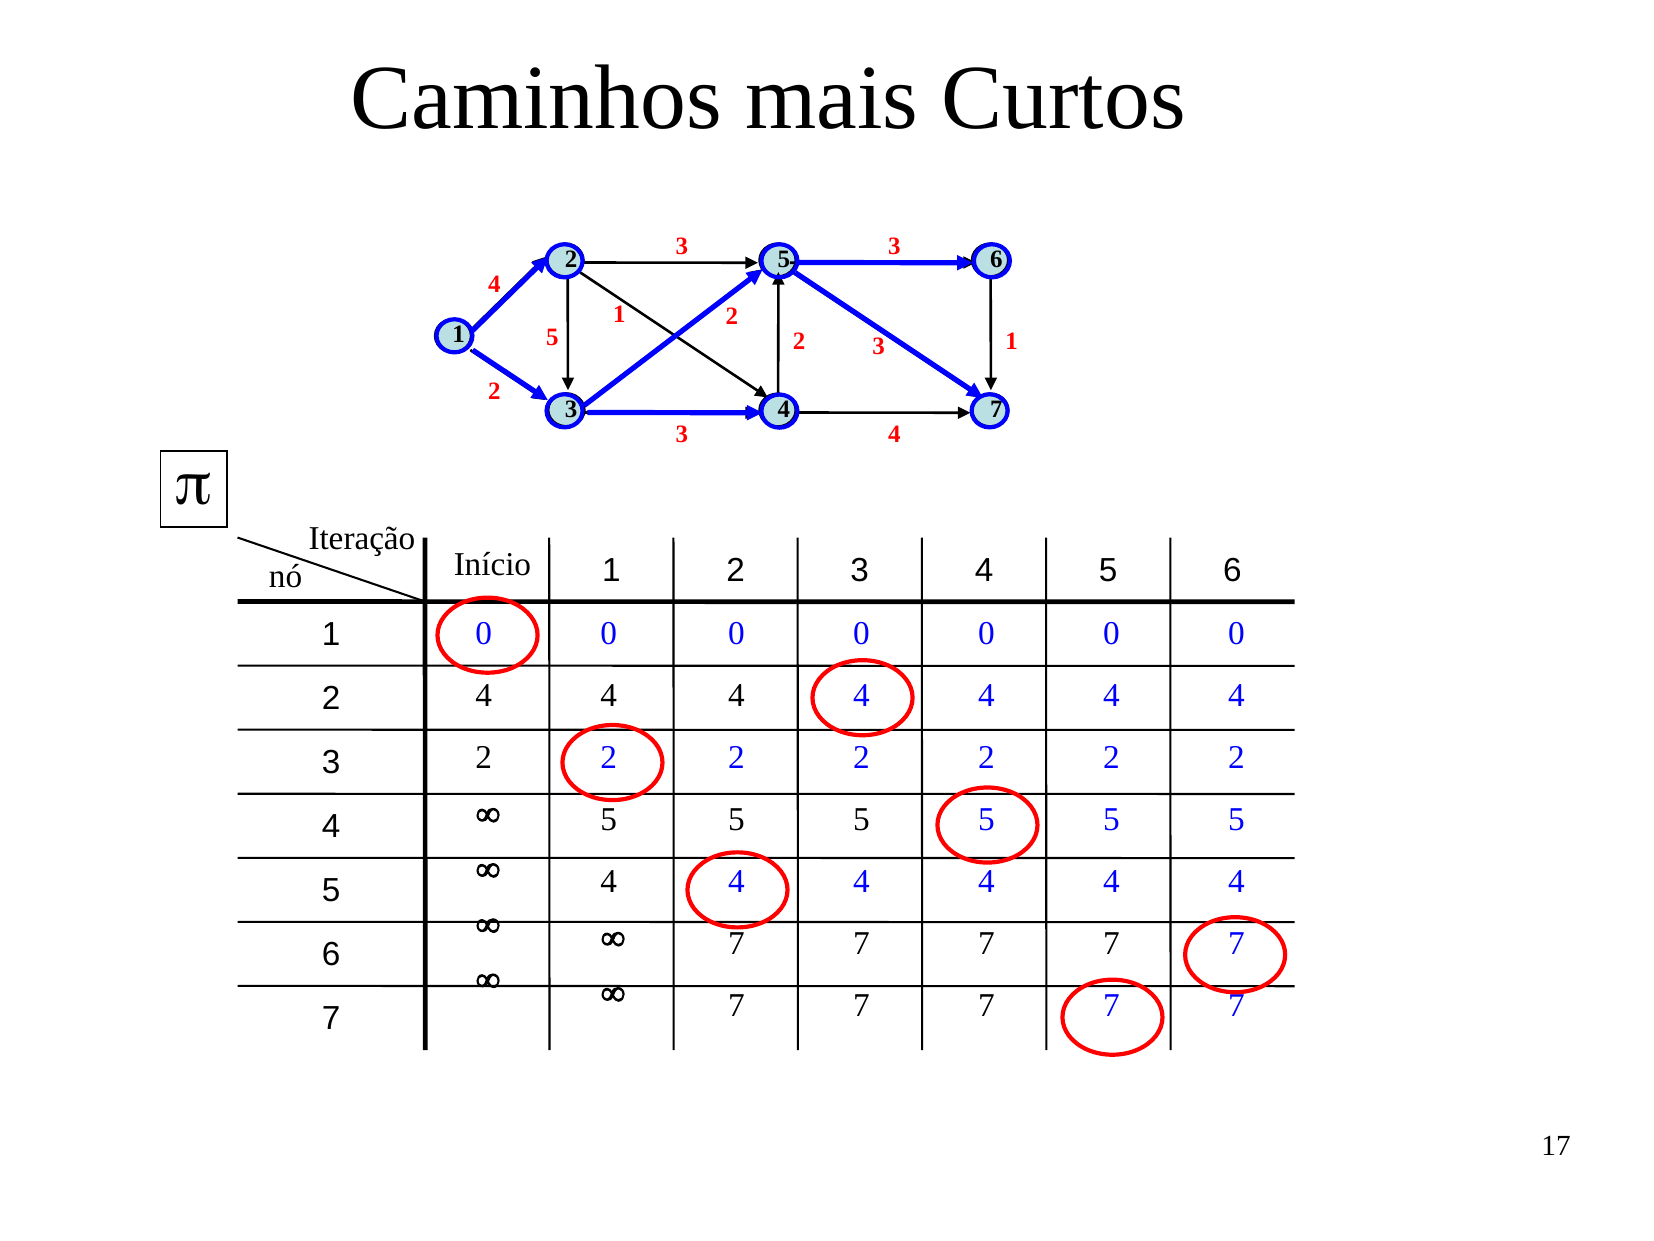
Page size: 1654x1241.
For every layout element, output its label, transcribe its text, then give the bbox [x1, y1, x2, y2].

text_box 0 4 2 5 4 7 7 [1088, 982, 1137, 1032]
text_box 3 [660, 416, 705, 456]
text_box 2 [675, 537, 796, 599]
text_box 0 4 2     [460, 670, 515, 1005]
text_box 0 4 2 5 4   [585, 607, 640, 728]
text_box 0 4 2 5 4 7 7 [713, 607, 762, 854]
text_box 1 [471, 326, 482, 352]
text_box 0 4 2 5 4 7 7 [1213, 990, 1262, 1032]
text_box 0 4 2 5 4 7 7 [1213, 920, 1262, 990]
text_box 0 4 2 5 4   [585, 728, 640, 797]
text_box 6 [237, 923, 422, 984]
text_box 4 [780, 387, 807, 411]
text_box 1 [598, 292, 643, 336]
text_box 5 [237, 859, 422, 920]
text_box 5 [531, 315, 566, 359]
text_box 6 [975, 273, 989, 281]
text_box 1 [993, 319, 1035, 363]
text_box 4 [763, 387, 776, 395]
text_box 2 [550, 237, 594, 261]
text_box 5 [570, 315, 575, 359]
text_box 2 [550, 247, 580, 275]
text_box 2 [570, 274, 589, 281]
text_box 2 [780, 319, 822, 363]
text_box 1 [437, 312, 482, 326]
text_box 7 [975, 397, 1005, 425]
text_box 3 [660, 224, 705, 261]
text_box 6 [1172, 537, 1295, 599]
text_box 0 4 2 5 4 7 7 [838, 607, 887, 662]
text_box 5 [764, 247, 795, 275]
text_box 6 [977, 247, 1007, 275]
text_box 3 [585, 402, 594, 411]
text_box 5 [798, 266, 807, 276]
text_box 4 [764, 397, 795, 425]
text_box 0 4 2 5 4 7 7 [1213, 607, 1262, 920]
text_box 3 [550, 387, 594, 402]
text_box 0 4 2 5 4 7 7 [838, 734, 887, 1032]
text_box 3 [873, 224, 918, 260]
text_box 2 [473, 369, 518, 413]
text_box 1 [439, 322, 470, 350]
text_box 2 [508, 369, 518, 376]
text_box 0 4 2 5 4   [585, 797, 640, 1018]
text_box 2 [710, 294, 755, 339]
text_box 2 [582, 264, 594, 279]
text_box 0 4 2 5 4 7 7 [963, 861, 1012, 1032]
text_box 2 [550, 275, 566, 281]
text_box 5 [762, 237, 807, 259]
text_box 3 [799, 537, 920, 599]
text_box 7 [237, 987, 422, 1050]
text_box 3 [550, 414, 594, 431]
text_box 4 [762, 414, 807, 431]
text_box 3 [237, 731, 422, 792]
text_box 3 [857, 324, 902, 368]
text_box Iteração [293, 512, 444, 565]
text_box  [160, 451, 228, 528]
text_box 4 [873, 412, 918, 456]
text_box 4 [473, 262, 518, 306]
text_box 0 4 2 5 4 7 7 [713, 855, 762, 925]
text_box 5 [762, 272, 774, 281]
text_box 2 [237, 667, 422, 728]
text_box 0 4 2 5 4 7 7 [963, 790, 1012, 860]
text_box 0 4 2 5 4 7 7 [838, 663, 887, 733]
text_box 5 [1048, 537, 1169, 599]
text_box 3 [550, 397, 580, 425]
text_box Início [439, 537, 549, 591]
text_box 3 [660, 264, 705, 269]
text_box 1 [551, 537, 672, 599]
text_box 7 [975, 387, 1019, 431]
text_box 1 [237, 604, 422, 664]
text_box 4 [923, 537, 1045, 599]
text_box 1 [437, 347, 475, 356]
text_box 5 [783, 275, 801, 281]
text_box 3 [879, 324, 902, 340]
title Caminhos mais Curtos [237, 38, 1300, 157]
text_box 0 4 2 5 4 7 7 [713, 926, 762, 1032]
text_box 6 [975, 237, 1019, 281]
text_box 0 4 2     [460, 607, 515, 670]
text_box 4 [503, 291, 518, 306]
text_box 2 [710, 294, 724, 305]
text_box 4 [237, 795, 422, 856]
text_box nó [254, 549, 321, 603]
text_box 0 4 2 5 4 7 7 [963, 607, 1012, 789]
text_box 0 4 2 5 4 7 7 [1088, 607, 1137, 981]
